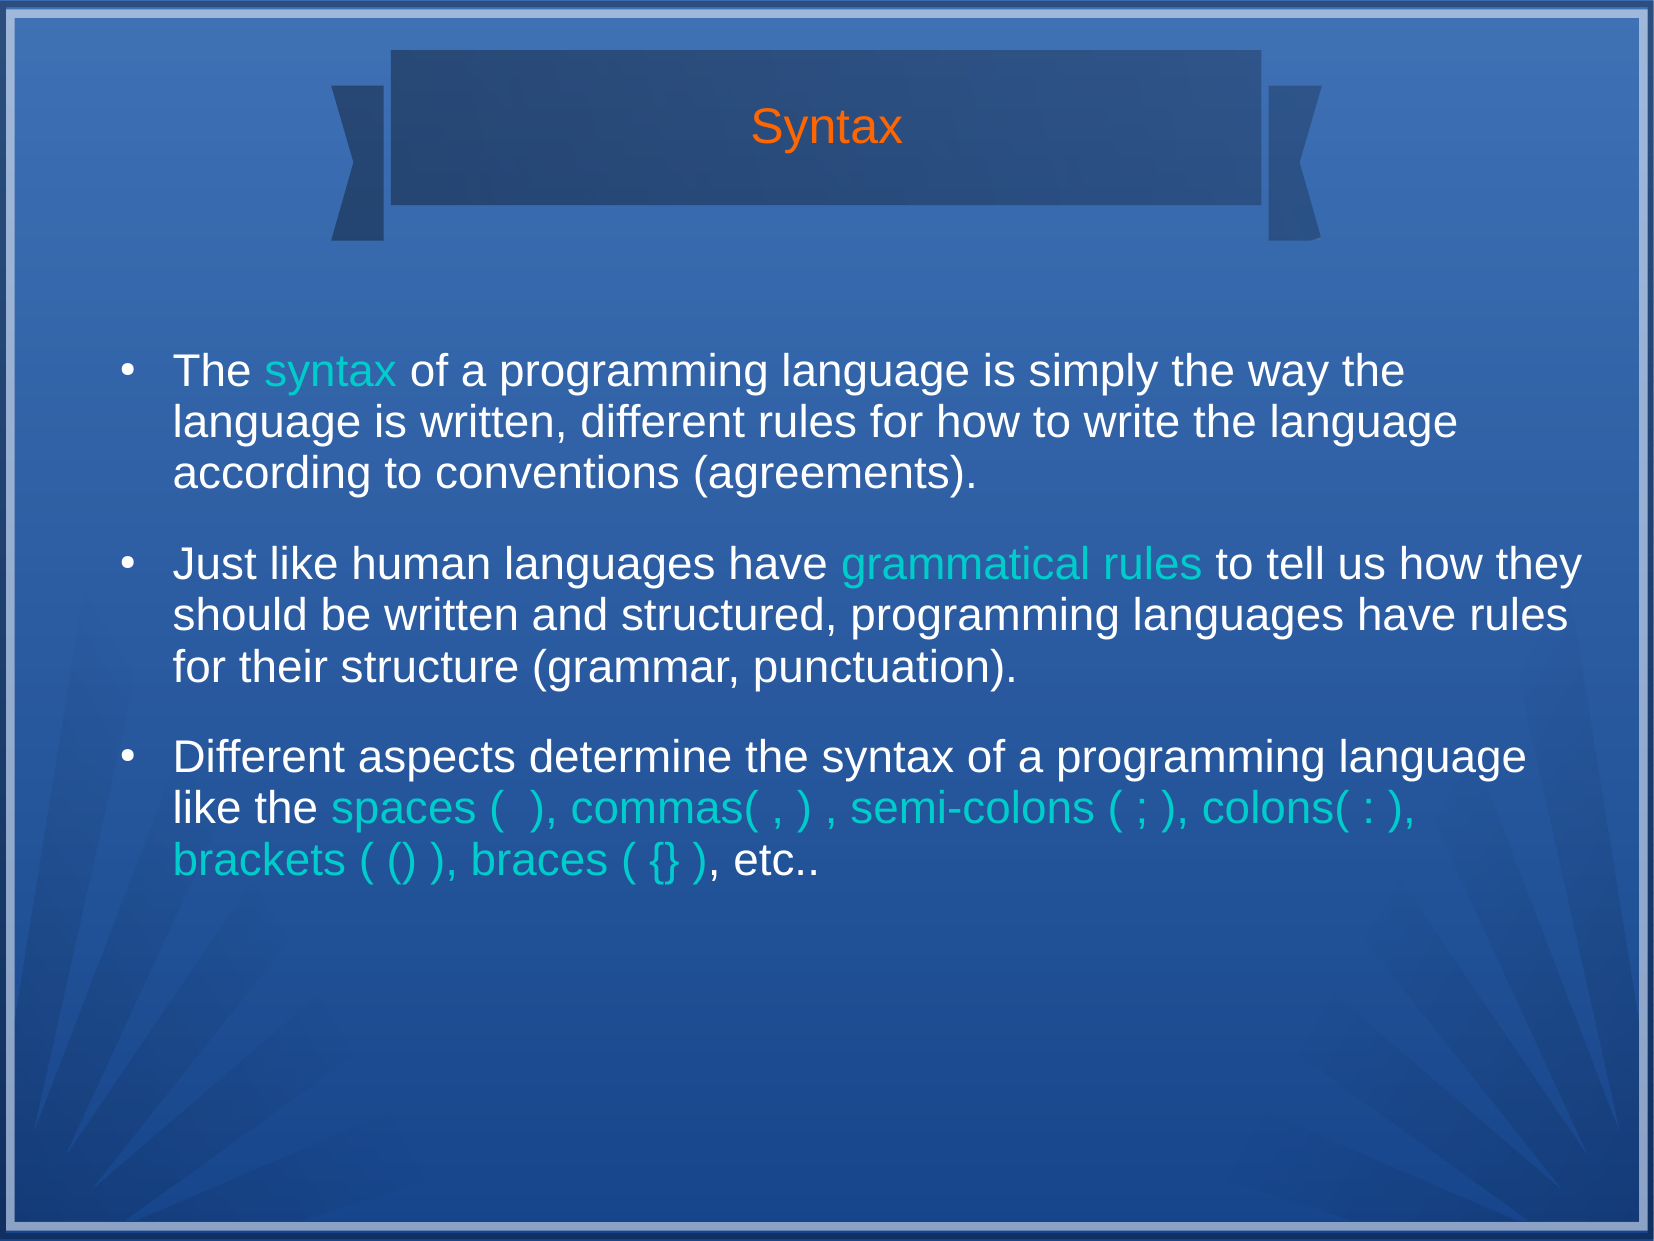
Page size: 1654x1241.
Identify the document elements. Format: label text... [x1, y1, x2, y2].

title Syntax [389, 47, 1264, 205]
list The syntax of a programming language is simply the way the language is written, different rules for how to write the language according to conventions (agreements). Just like human languages have grammatical rules to tell us how they should be written and structured, programming languages have rules for their structure (grammar, punctuation). Different aspects determine the syntax of a programming language like the spaces ( ), commas( , ) , semi-colons ( ; ), colons( : ), brackets ( () ), braces ( {} ), etc.. [101, 345, 1591, 1241]
